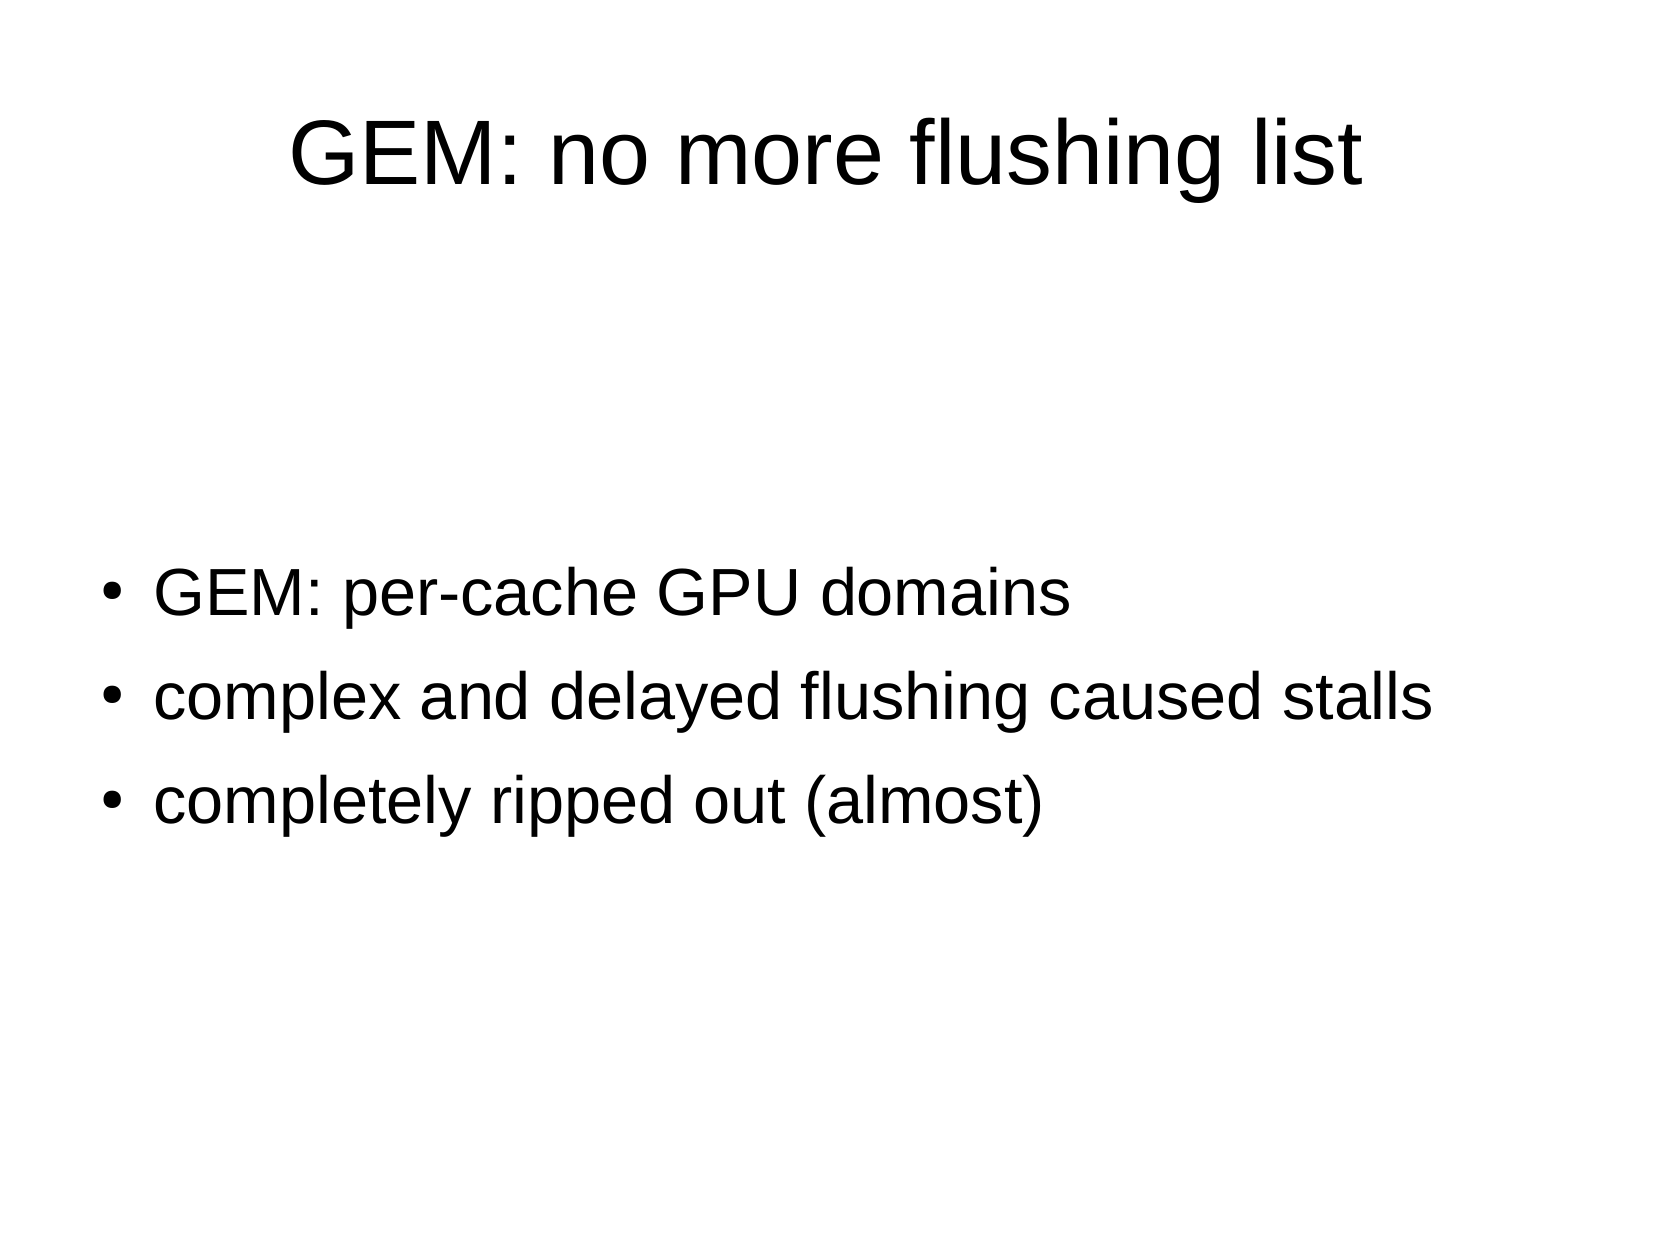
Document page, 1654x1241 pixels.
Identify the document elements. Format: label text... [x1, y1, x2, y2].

list GEM: per-cache GPU domains complex and delayed flushing caused stalls completely ripped out (almost) [82, 555, 1571, 1109]
title GEM: no more flushing list [82, 49, 1571, 257]
